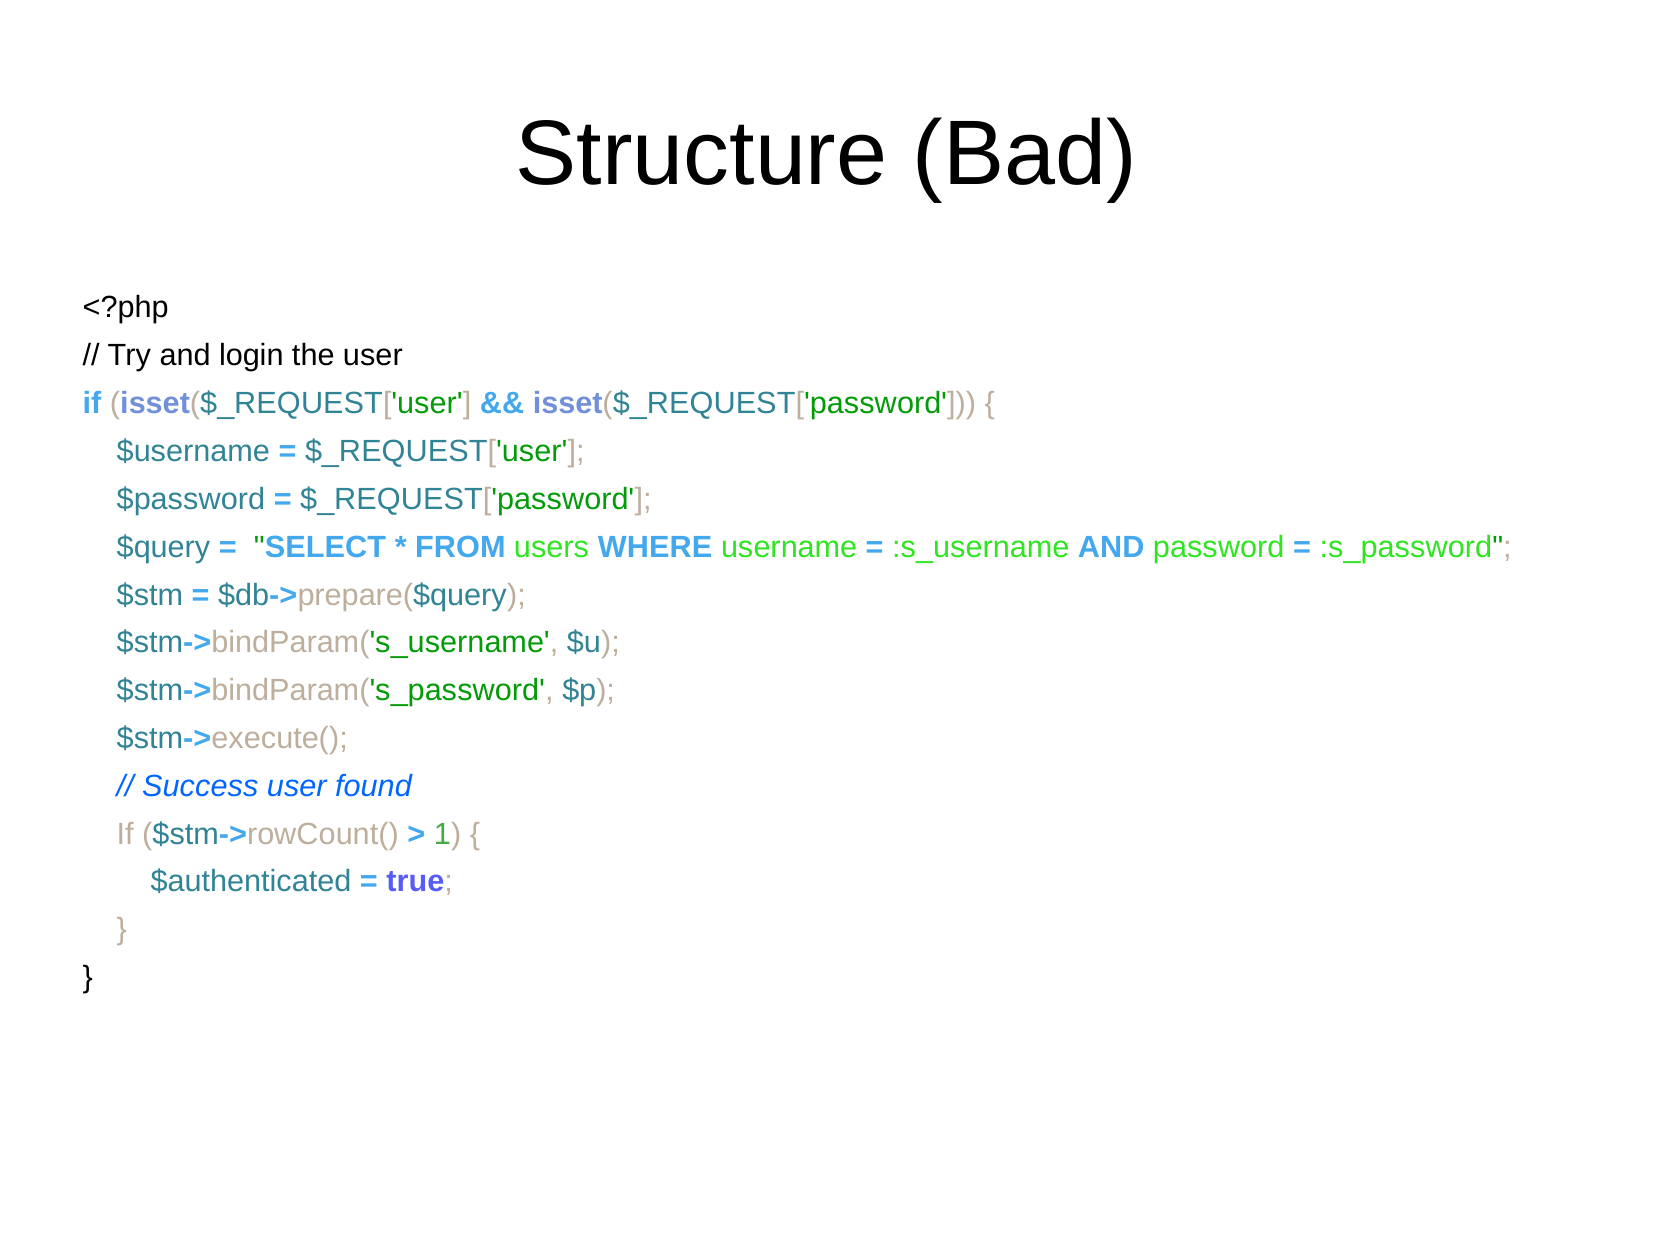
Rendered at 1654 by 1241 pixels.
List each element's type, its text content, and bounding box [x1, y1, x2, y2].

list <?php // Try and login the user if (isset($_REQUEST['user'] && isset($_REQUEST['password'])) { $username = $_REQUEST['user']; $password = $_REQUEST['password']; $query = "SELECT * FROM users WHERE username = :s_username AND password = :s_password"; $stm = $db->prepare($query); $stm->bindParam('s_username', $u); $stm->bindParam('s_password', $p); $stm->execute(); // Success user found If ($stm->rowCount() > 1) { $authenticated = true; } } [82, 290, 1571, 1010]
title Structure (Bad) [82, 49, 1571, 257]
